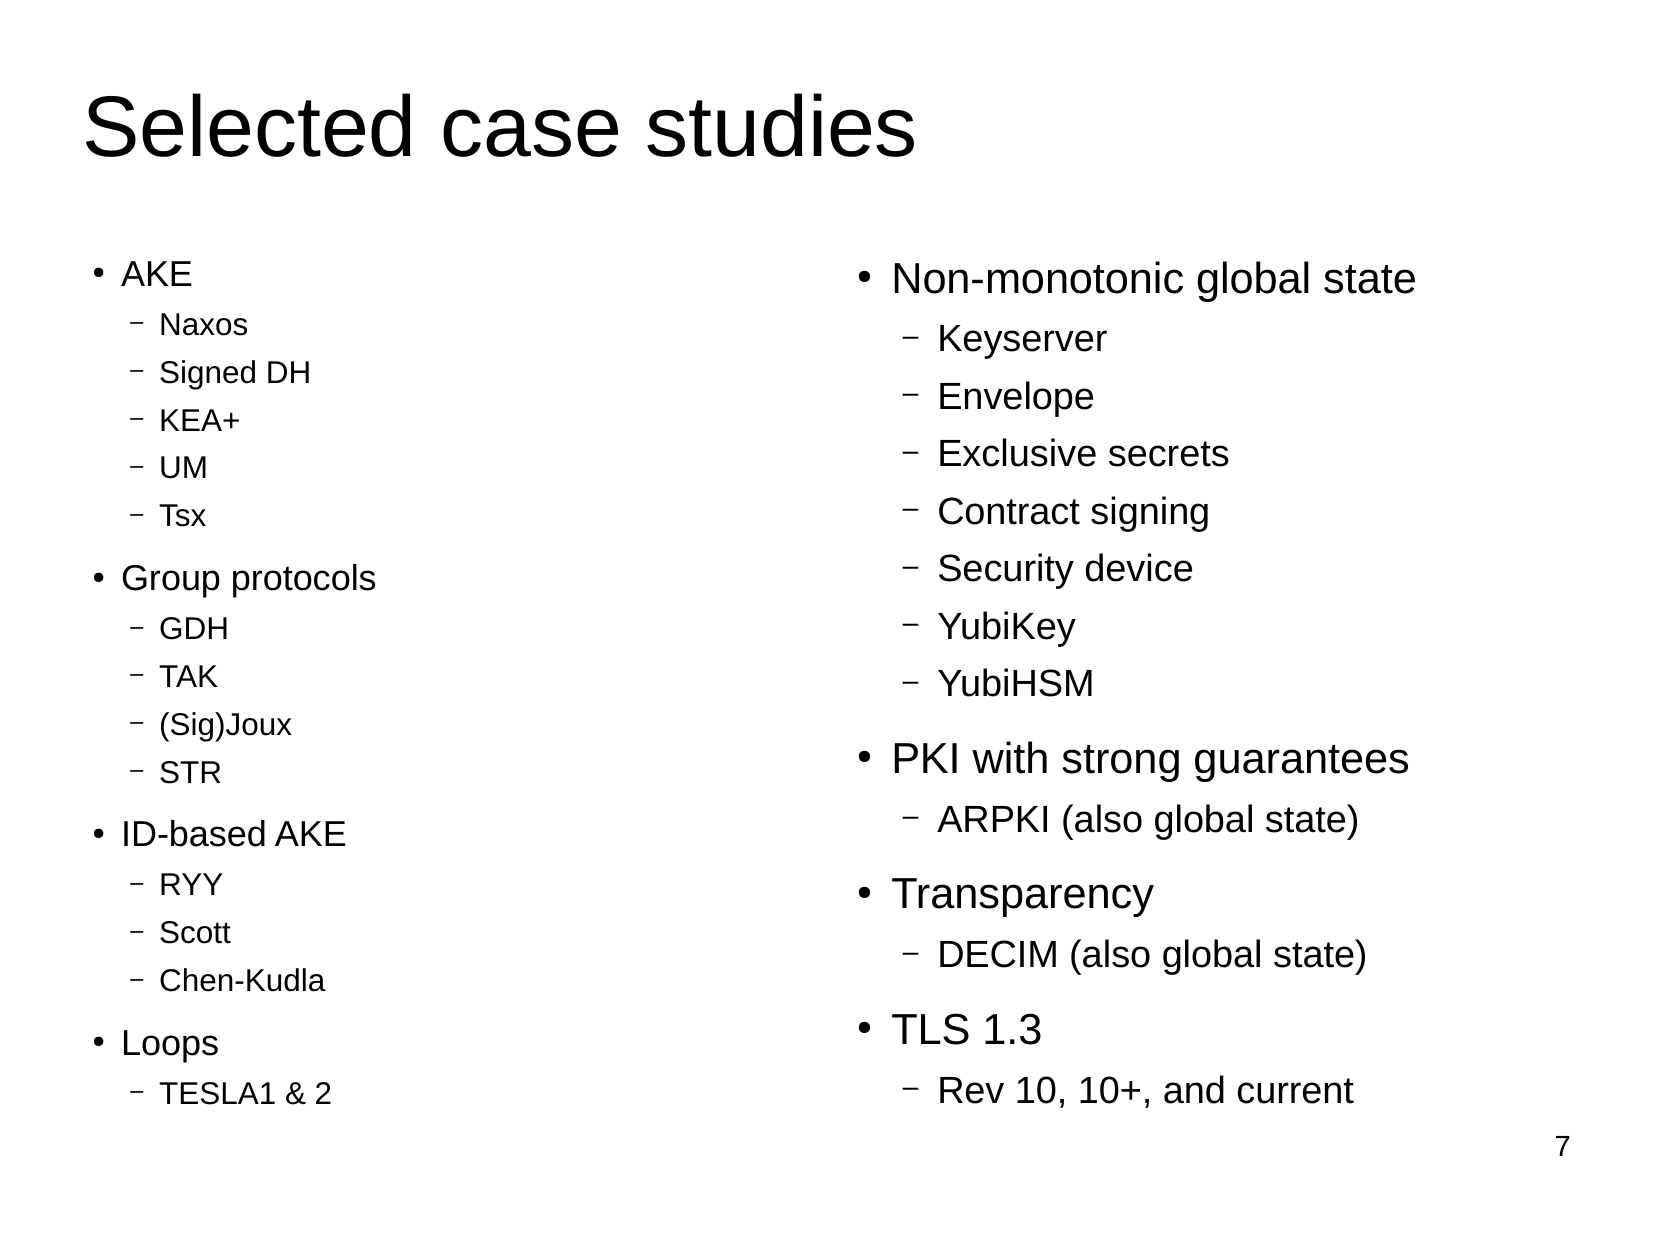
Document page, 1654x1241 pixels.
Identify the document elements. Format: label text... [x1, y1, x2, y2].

list AKE Naxos Signed DH KEA+ UM Tsx Group protocols GDH TAK (Sig)Joux STR ID-based AKE RYY Scott Chen-Kudla Loops TESLA1 & 2 [82, 253, 809, 1118]
list Non-monotonic global state Keyserver Envelope Exclusive secrets Contract signing Security device YubiKey YubiHSM PKI with strong guarantees ARPKI (also global state) Transparency DECIM (also global state) TLS 1.3 Rev 10, 10+, and current [845, 253, 1572, 1118]
title Selected case studies [82, 49, 1571, 204]
